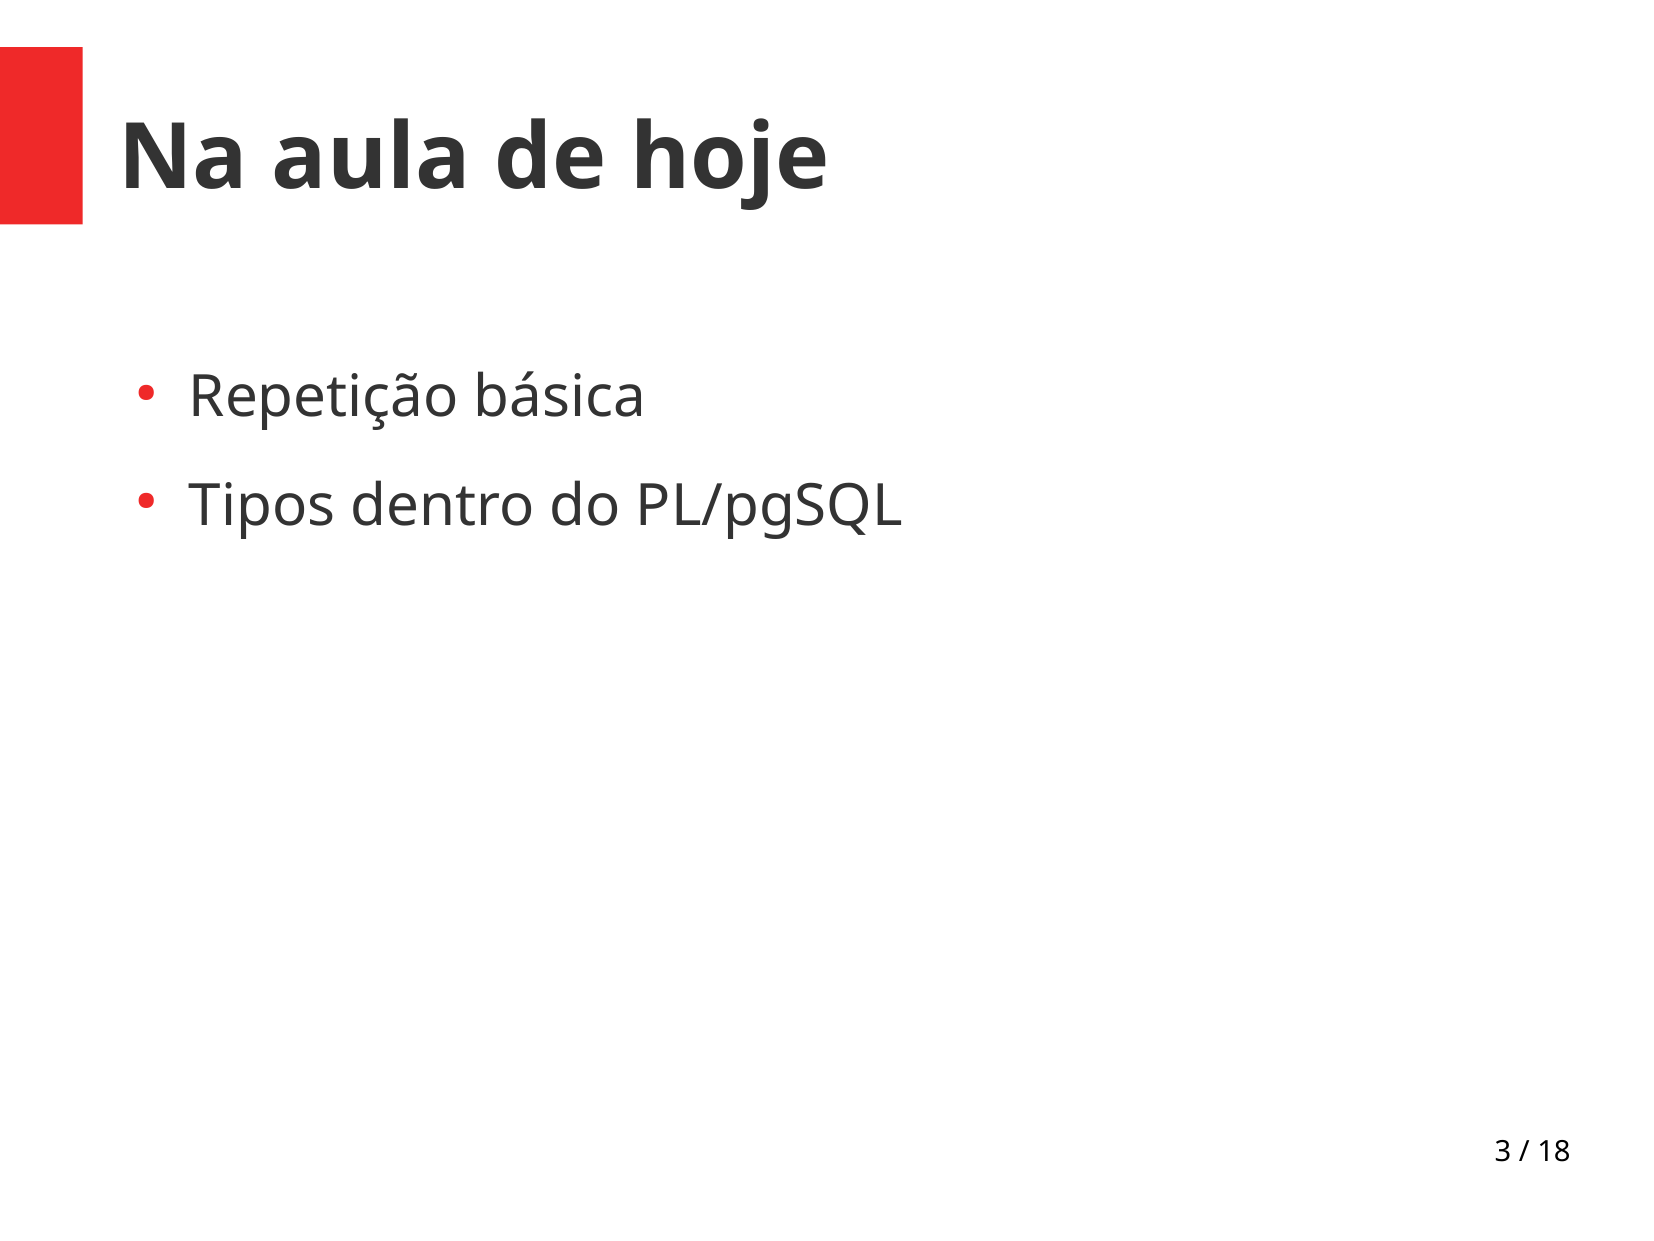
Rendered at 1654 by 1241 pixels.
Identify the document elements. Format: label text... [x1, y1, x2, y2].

list Repetição básica Tipos dentro do PL/pgSQL [118, 354, 1536, 1074]
title Na aula de hoje [118, 49, 1571, 257]
